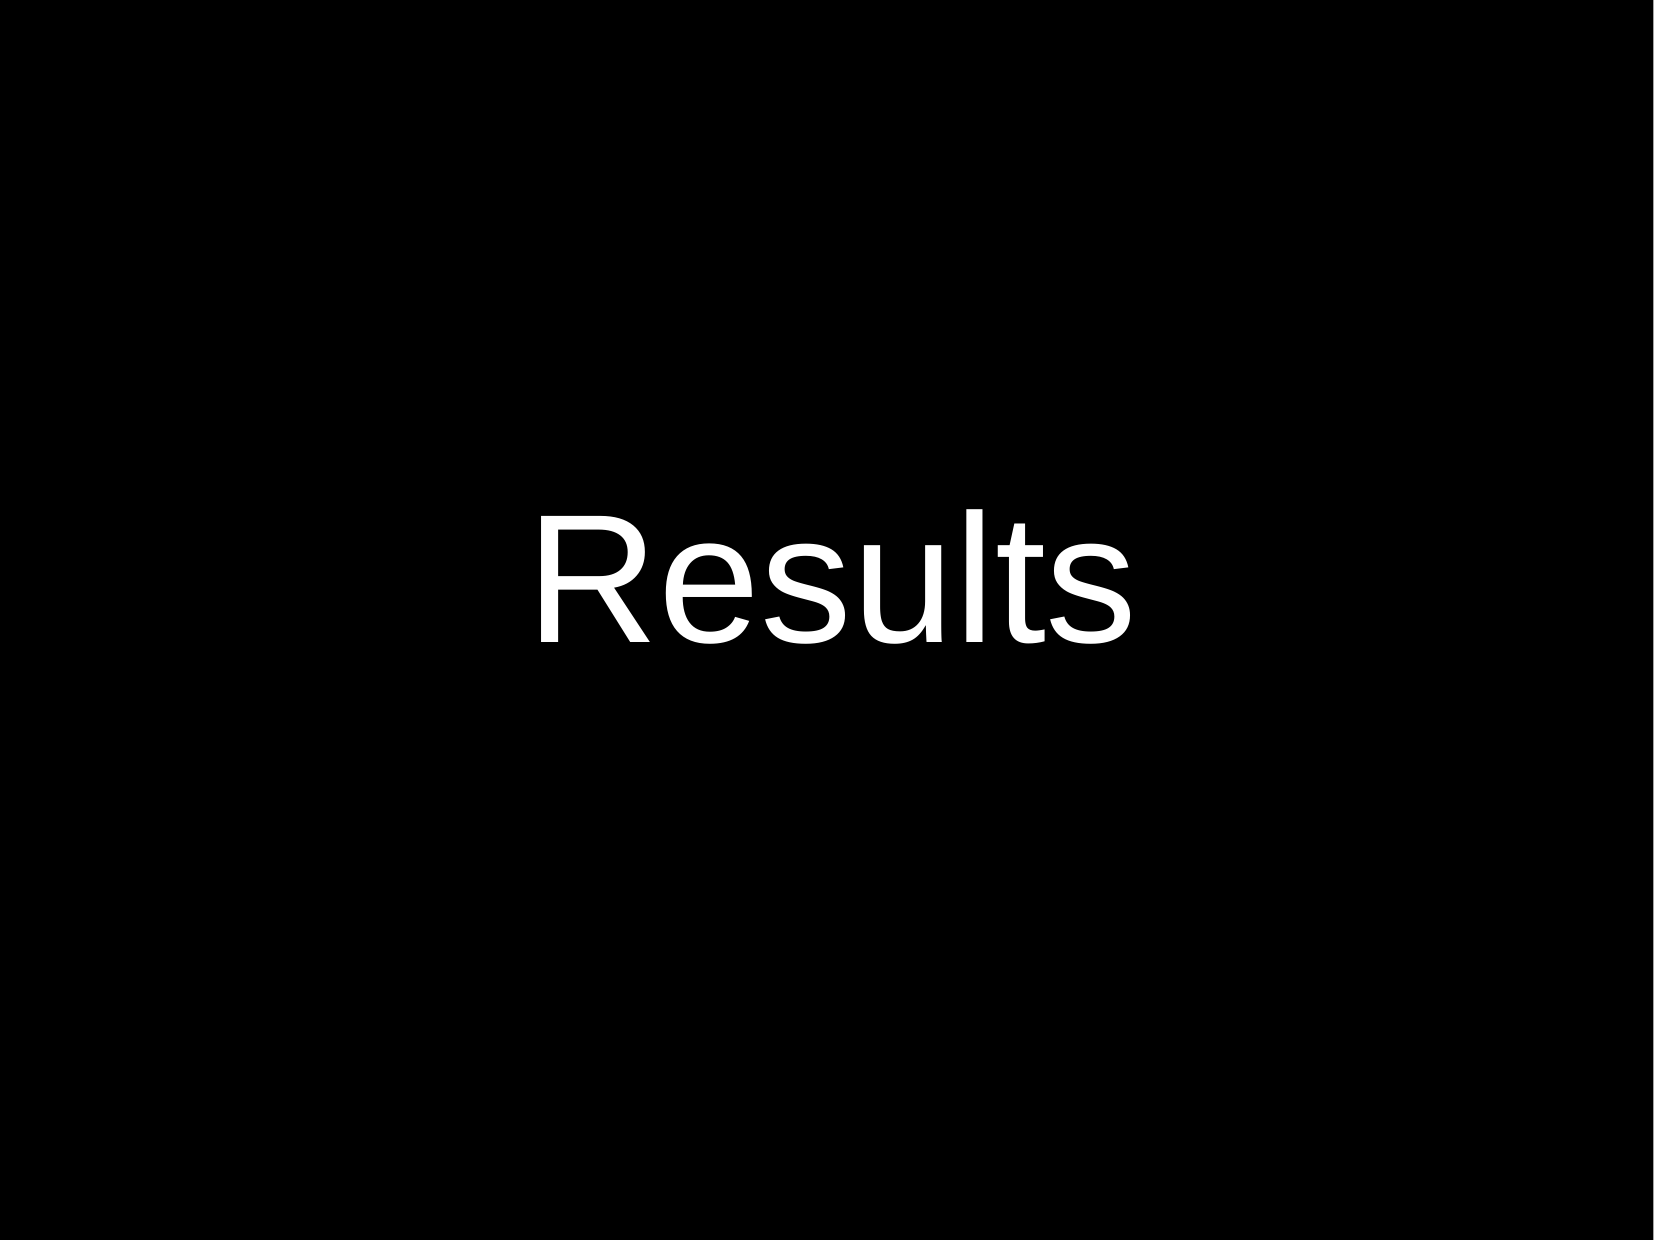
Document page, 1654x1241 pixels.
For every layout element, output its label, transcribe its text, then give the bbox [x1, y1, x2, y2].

subtitle Results [88, 177, 1577, 981]
